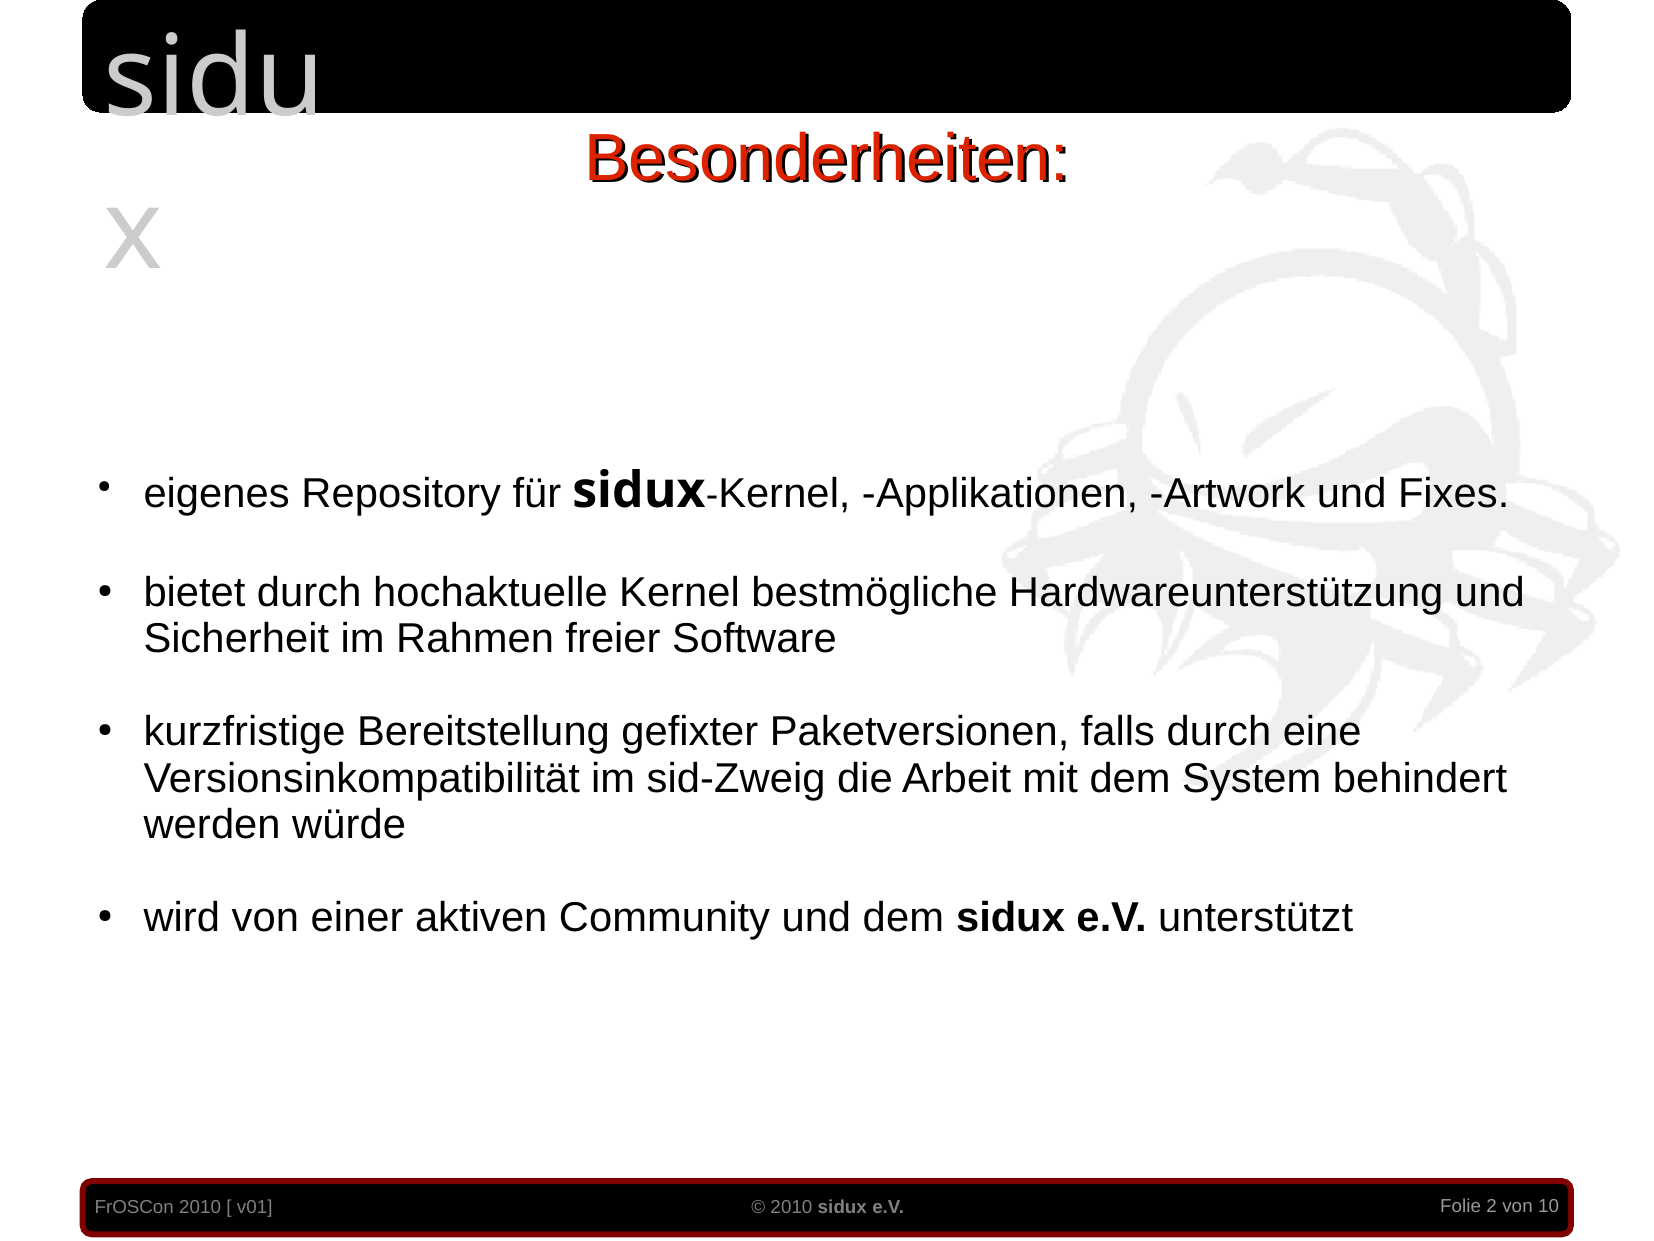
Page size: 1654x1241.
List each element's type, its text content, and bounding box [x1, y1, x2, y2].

text_box Besonderheiten: [82, 112, 1571, 213]
text_box eigenes Repository für sidux-Kernel, -Applikationen, -Artwork und Fixes. bietet durch hochaktuelle Kernel bestmögliche Hardwareunterstützung und Sicherheit im Rahmen freier Software kurzfristige Bereitstellung gefixter Paketversionen, falls durch eine Versionsinkompatibilität im sid-Zweig die Arbeit mit dem System behindert werden würde wird von einer aktiven Community und dem sidux e.V. unterstützt [82, 224, 1571, 1170]
picture [997, 122, 1625, 798]
